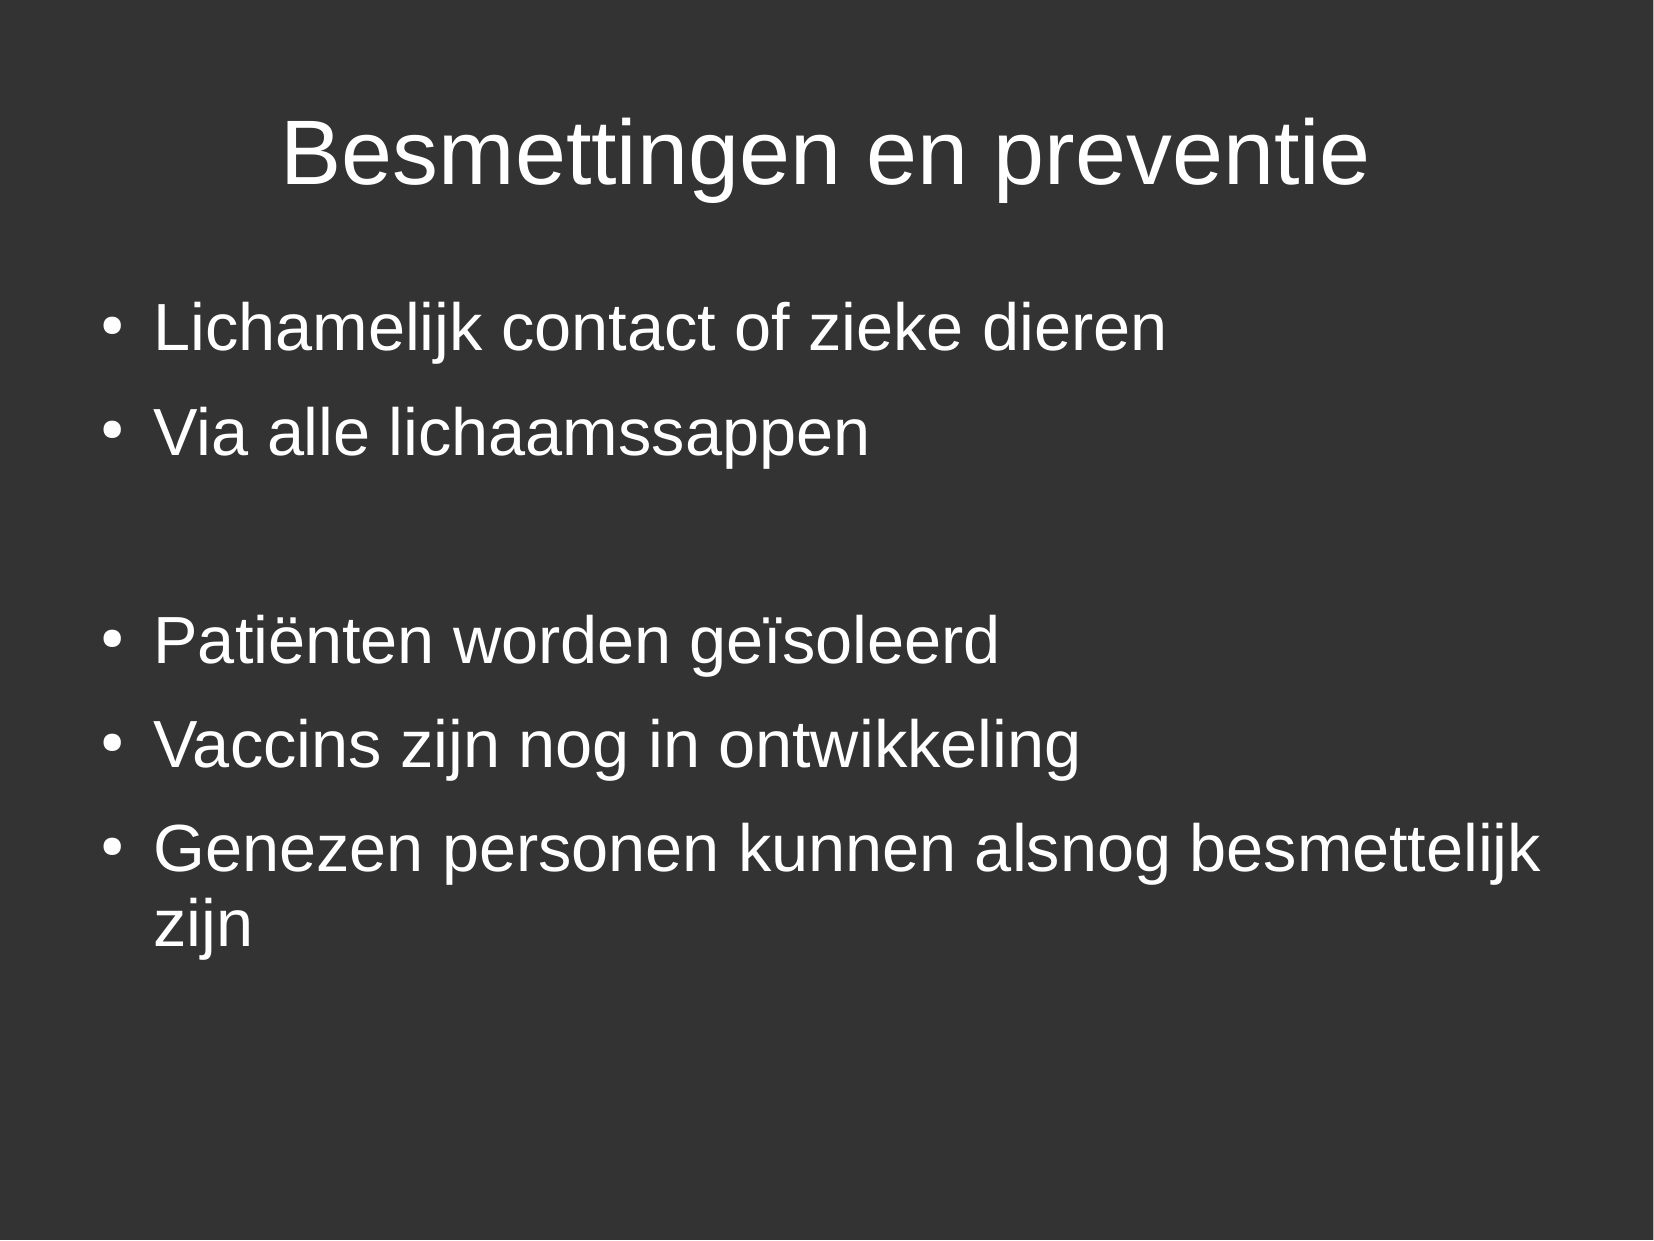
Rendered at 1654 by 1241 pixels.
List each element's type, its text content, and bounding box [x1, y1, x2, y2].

list Lichamelijk contact of zieke dieren Via alle lichaamssappen Patiënten worden geïsoleerd Vaccins zijn nog in ontwikkeling Genezen personen kunnen alsnog besmettelijk zijn [82, 290, 1571, 1010]
title Besmettingen en preventie [82, 49, 1571, 257]
